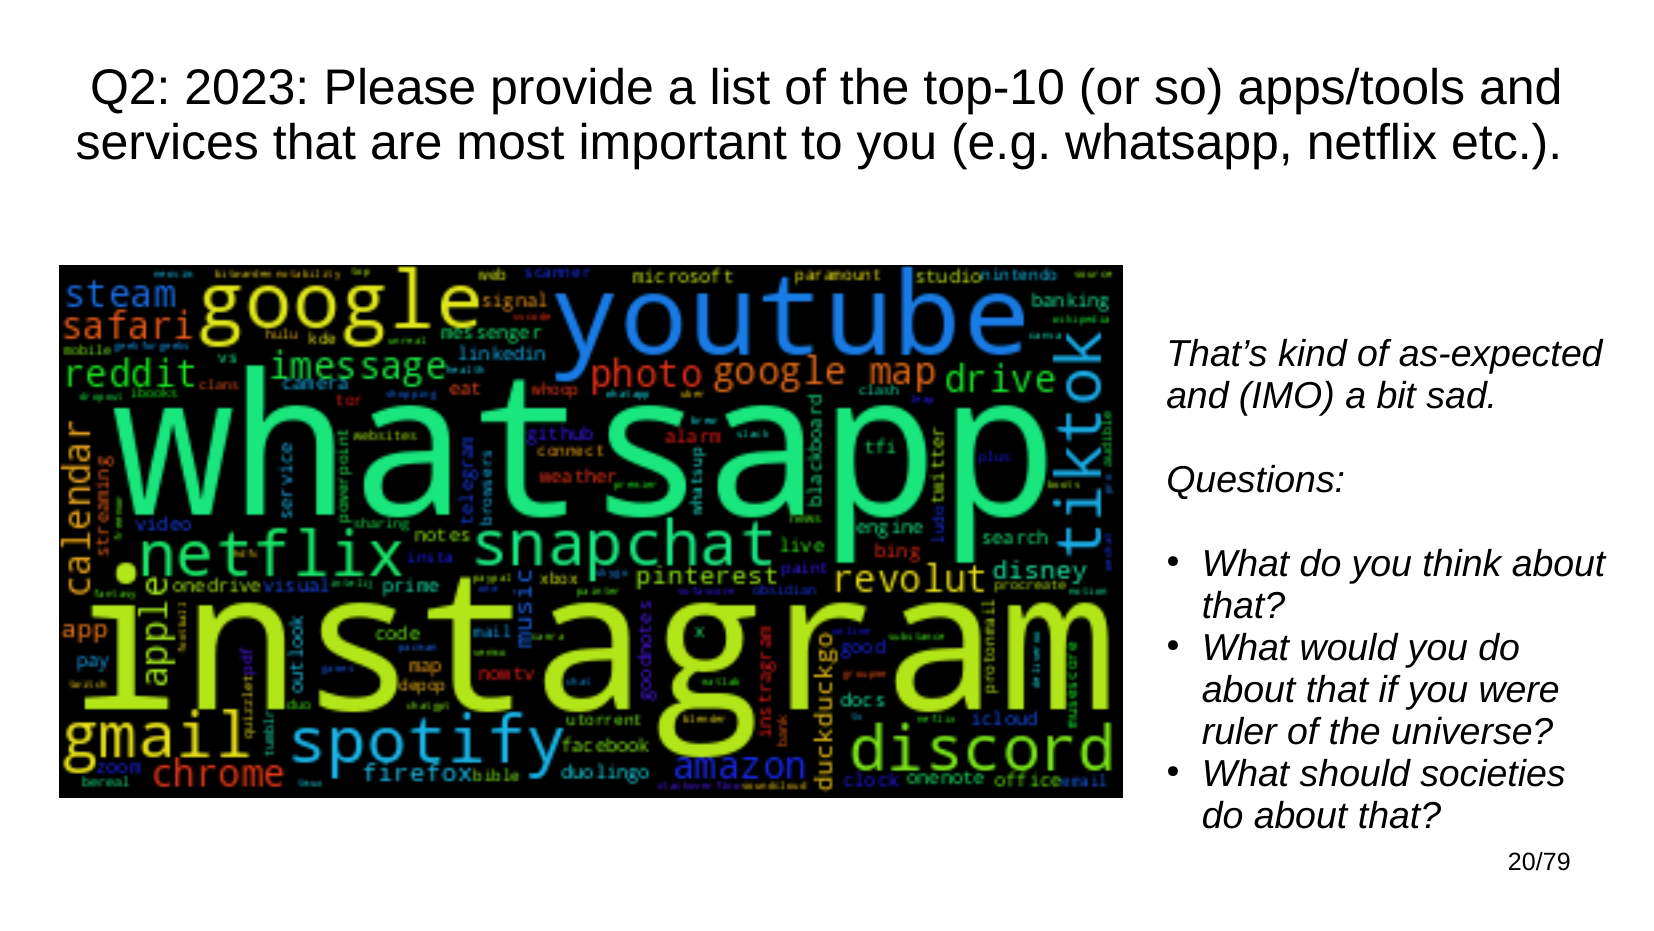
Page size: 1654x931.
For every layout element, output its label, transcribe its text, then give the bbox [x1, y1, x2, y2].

text_box That’s kind of as-expected and (IMO) a bit sad. Questions: What do you think about that? What would you do about that if you were ruler of the universe? What should societies do about that? [1151, 324, 1625, 886]
picture [59, 265, 1123, 798]
title Q2: 2023: Please provide a list of the top-10 (or so) apps/tools and services that are most important to you (e.g. whatsapp, netflix etc.). [29, 31, 1625, 199]
